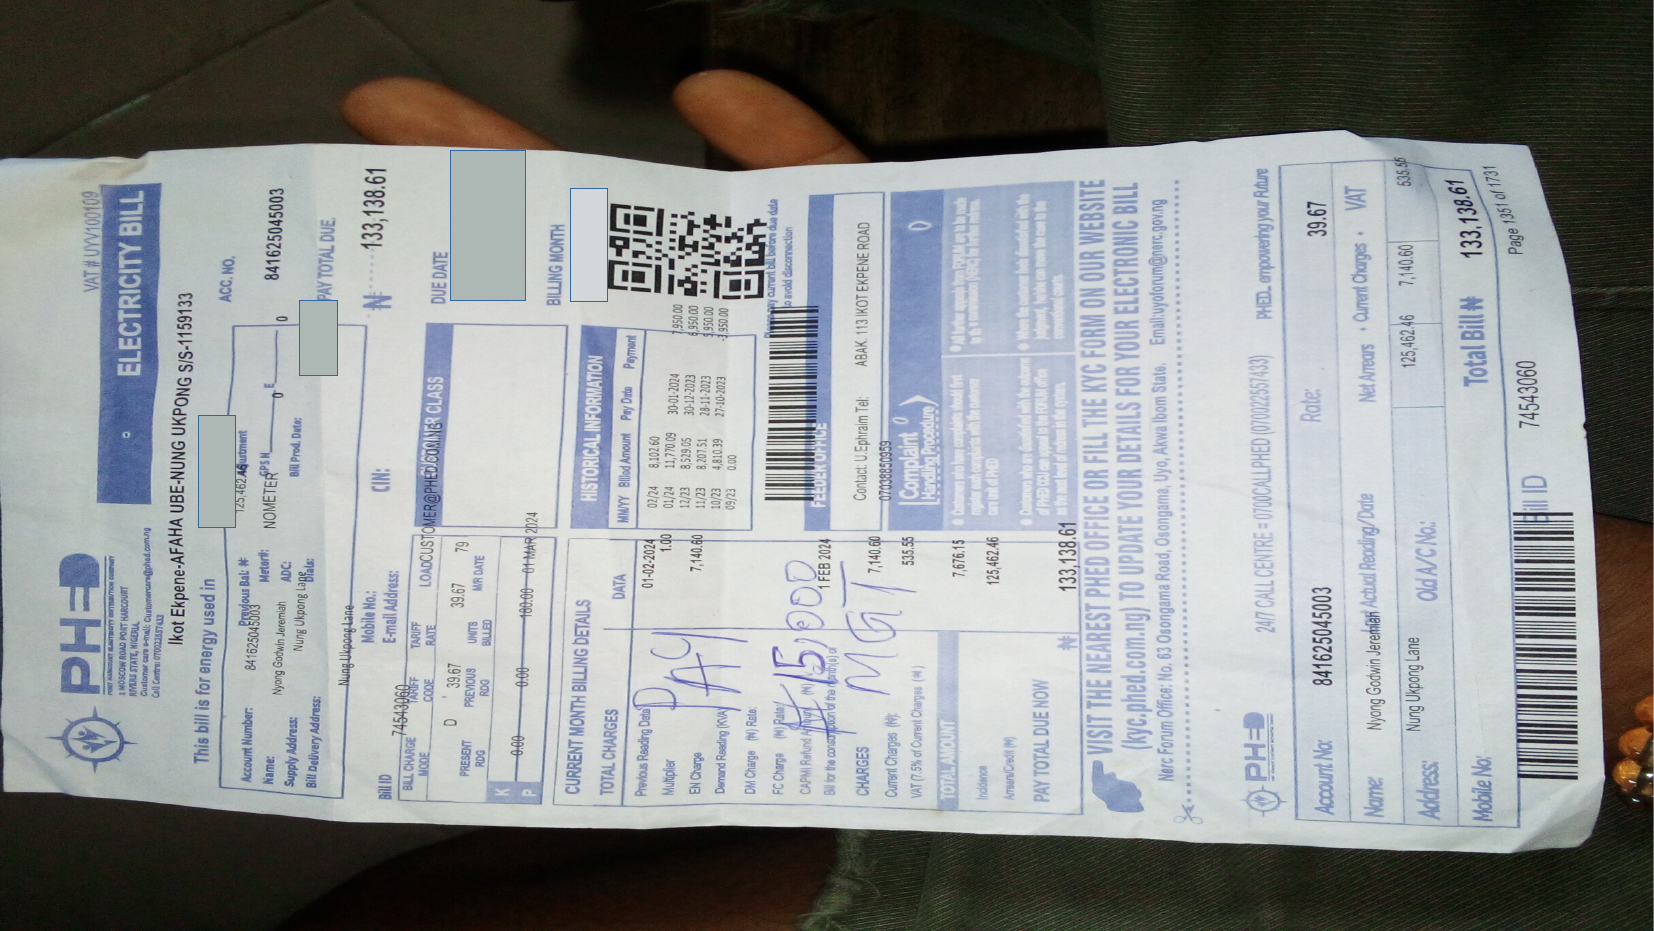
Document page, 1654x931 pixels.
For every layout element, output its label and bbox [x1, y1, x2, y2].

text_box [198, 415, 236, 528]
text_box [570, 188, 608, 302]
text_box [450, 150, 526, 301]
picture [0, 0, 1654, 931]
text_box [299, 300, 338, 376]
